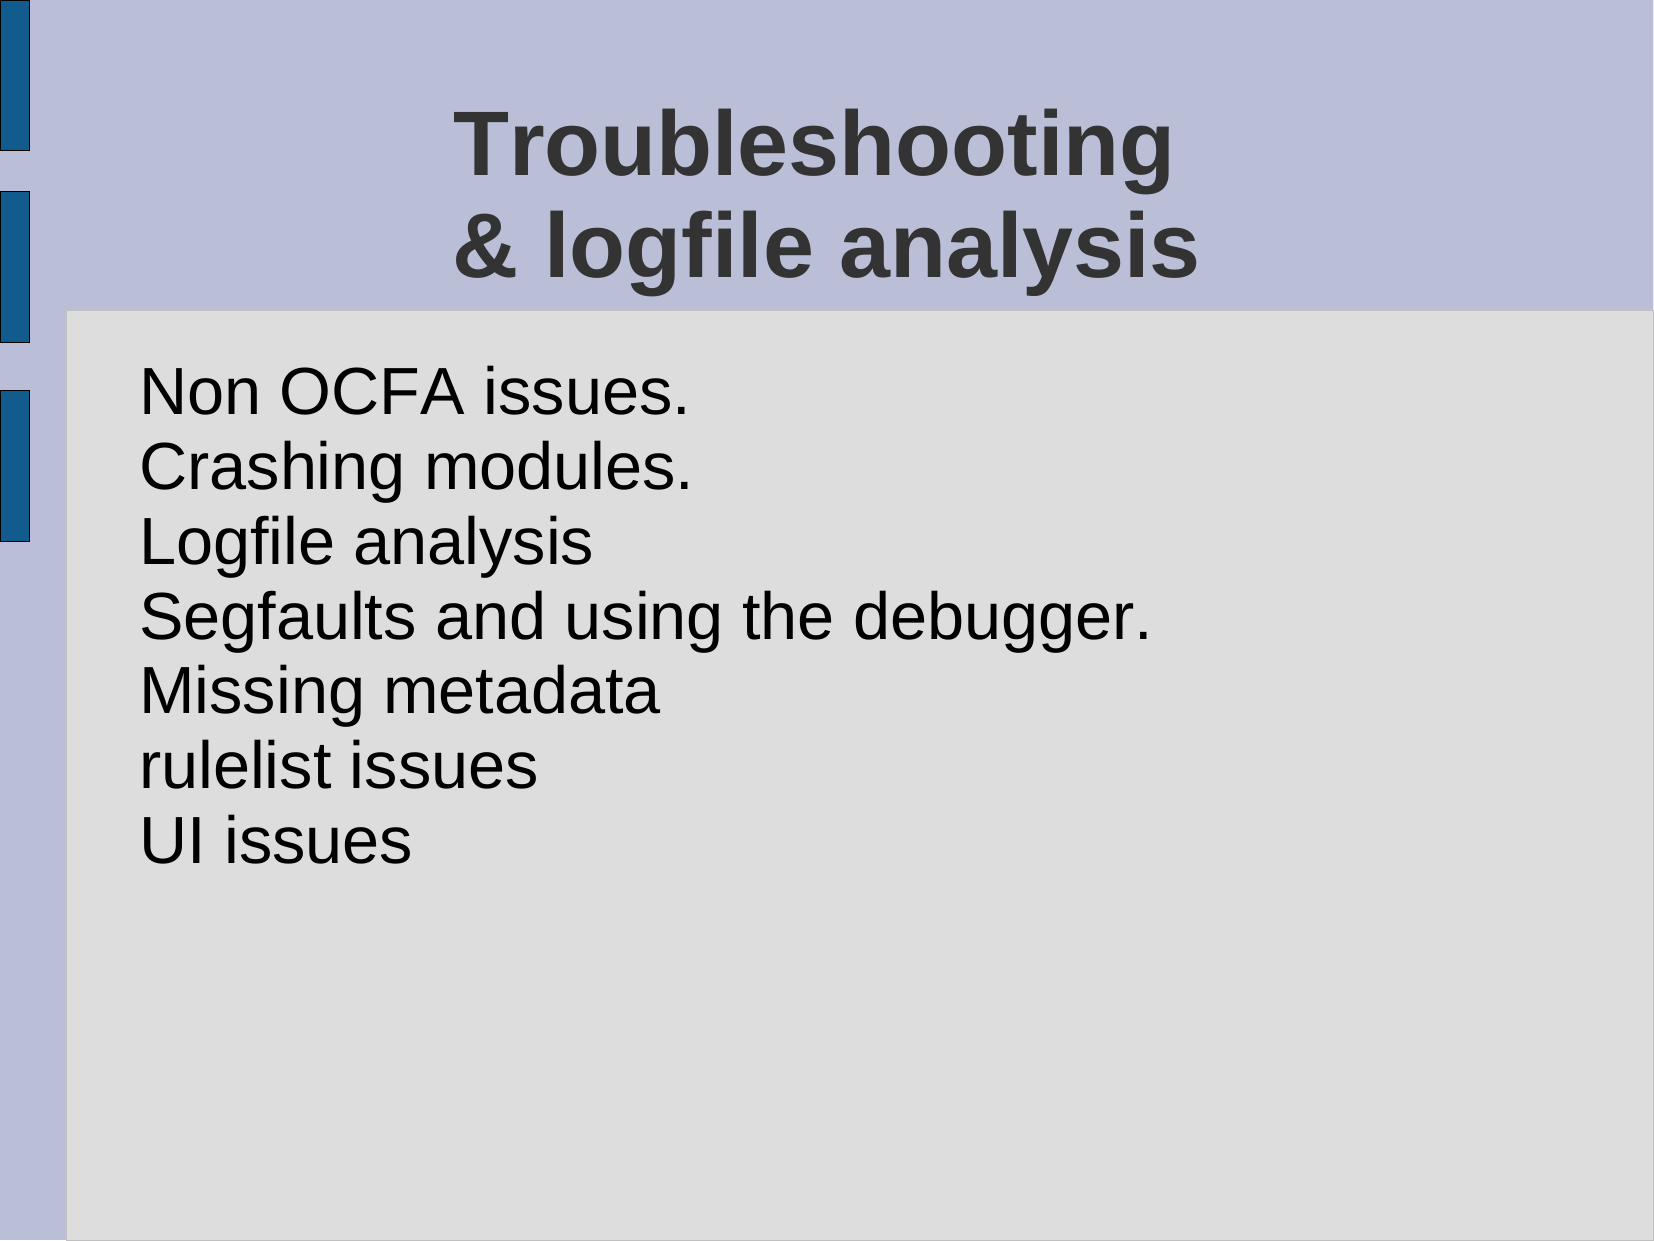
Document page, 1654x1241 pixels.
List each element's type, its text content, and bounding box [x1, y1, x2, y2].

list Non OCFA issues. Crashing modules. Logfile analysis Segfaults and using the debugger. Missing metadata rulelist issues UI issues [121, 354, 1534, 1123]
title Troubleshooting & logfile analysis [121, 87, 1534, 302]
